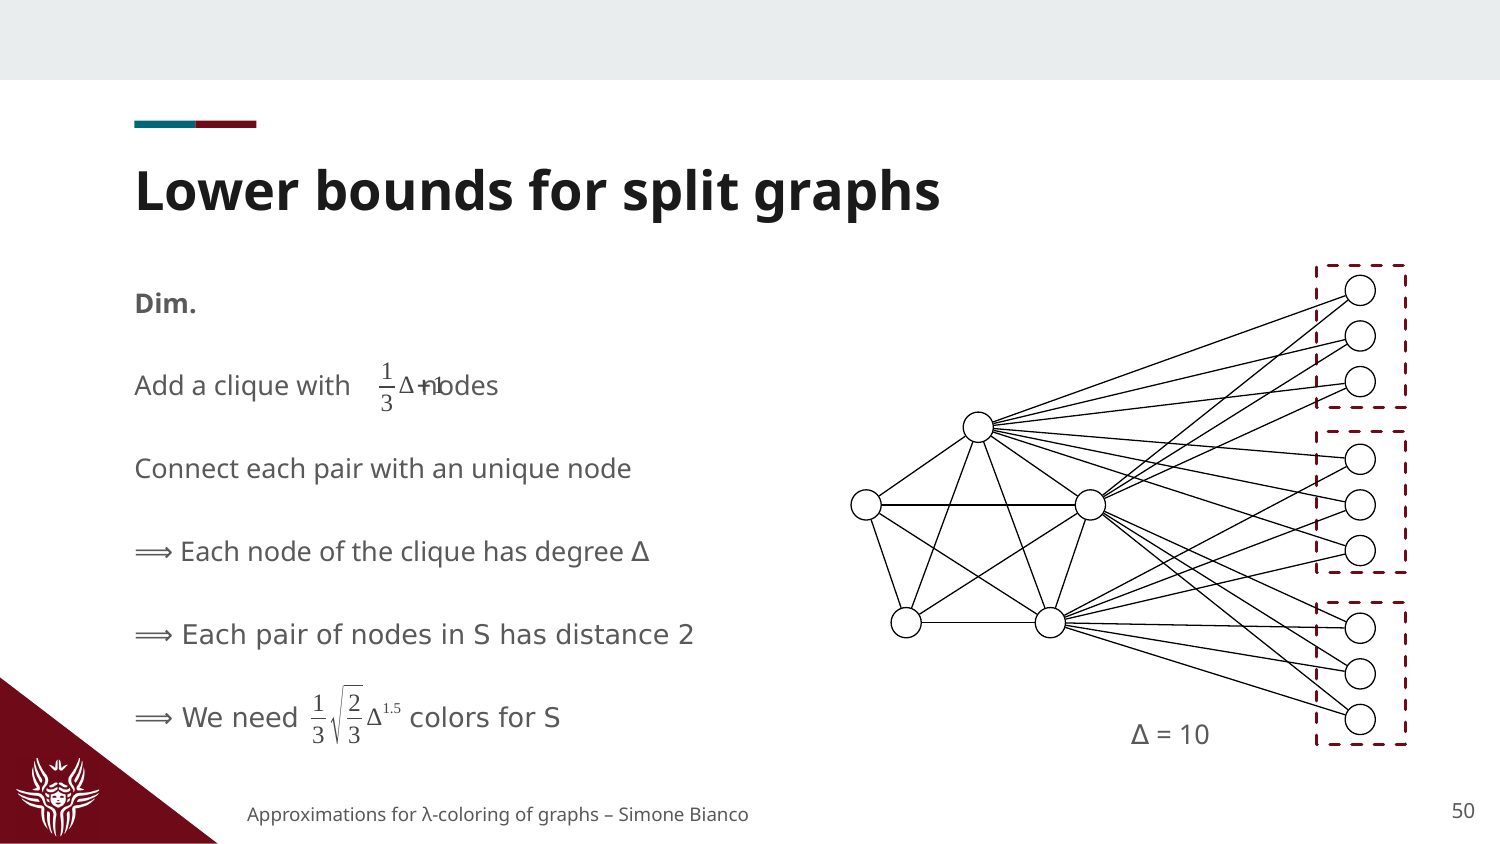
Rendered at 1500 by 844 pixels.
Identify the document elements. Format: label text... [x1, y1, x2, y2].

chart [377, 357, 446, 417]
text_box Approximations for λ-coloring of graphs – Simone Bianco [232, 783, 1193, 839]
text_box Δ = 10 [1116, 702, 1264, 790]
slide_number <number> [1400, 779, 1491, 844]
picture [16, 758, 100, 839]
chart [309, 684, 402, 749]
list Dim. Add a clique with nodes Connect each pair with an unique node ⟹ Each node of the clique has degree Δ ⟹ Each pair of nodes in S has distance 2 ⟹ We need colors for S [1318, 266, 1418, 637]
picture [850, 274, 1376, 736]
title Lower bounds for split graphs [119, 141, 1381, 230]
list Dim. Add a clique with nodes Connect each pair with an unique node ⟹ Each node of the clique has degree Δ ⟹ Each pair of nodes in S has distance 2 ⟹ We need colors for S [119, 266, 1315, 637]
